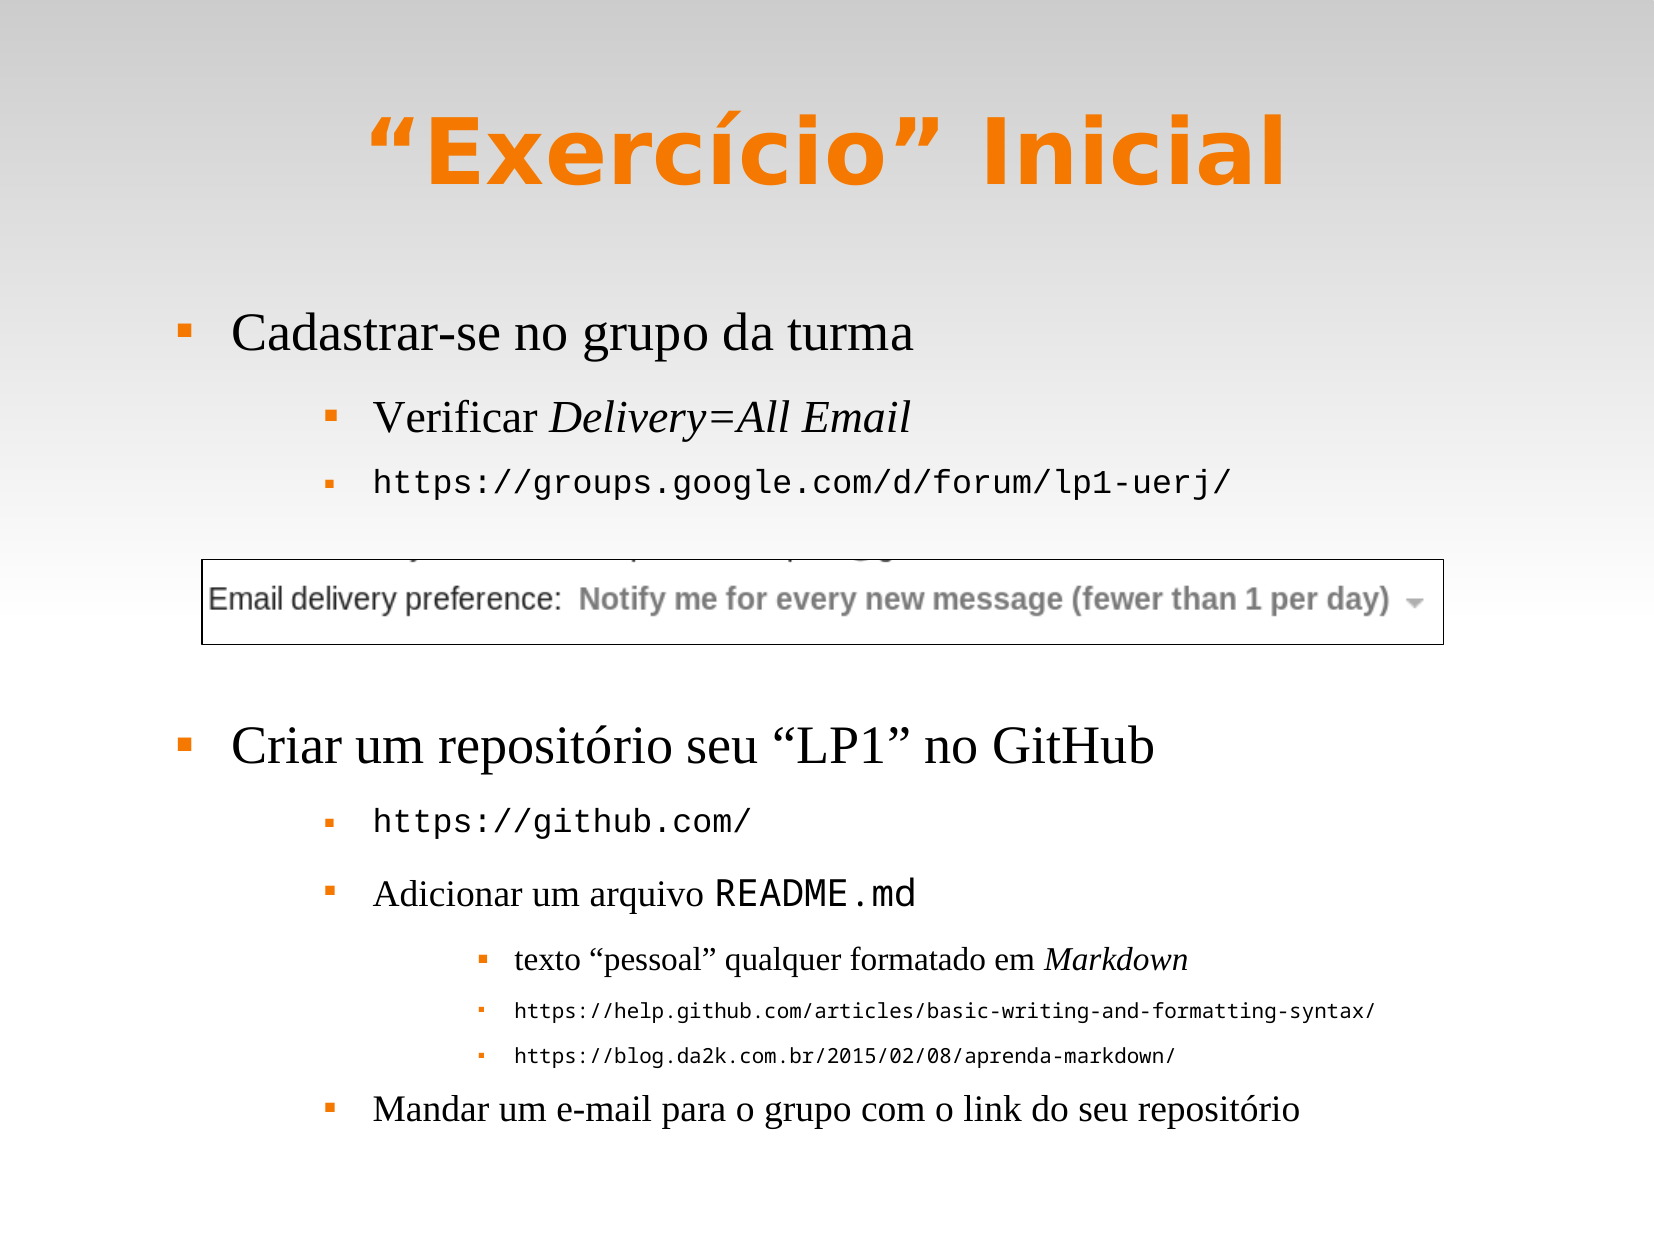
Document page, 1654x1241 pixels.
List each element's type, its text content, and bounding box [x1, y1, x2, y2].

title “Exercício” Inicial [82, 49, 1571, 257]
list Cadastrar-se no grupo da turma Verificar Delivery=All Email https://groups.google.com/d/forum/lp1-uerj/ Criar um repositório seu “LP1” no GitHub https://github.com/ Adicionar um arquivo README.md texto “pessoal” qualquer formatado em Markdown https://help.github.com/articles/basic-writing-and-formatting-syntax/ https://blog.da2k.com.br/2015/02/08/aprenda-markdown/ Mandar um e-mail para o grupo com o link do seu repositório [89, 302, 1463, 1222]
picture [202, 559, 1444, 645]
